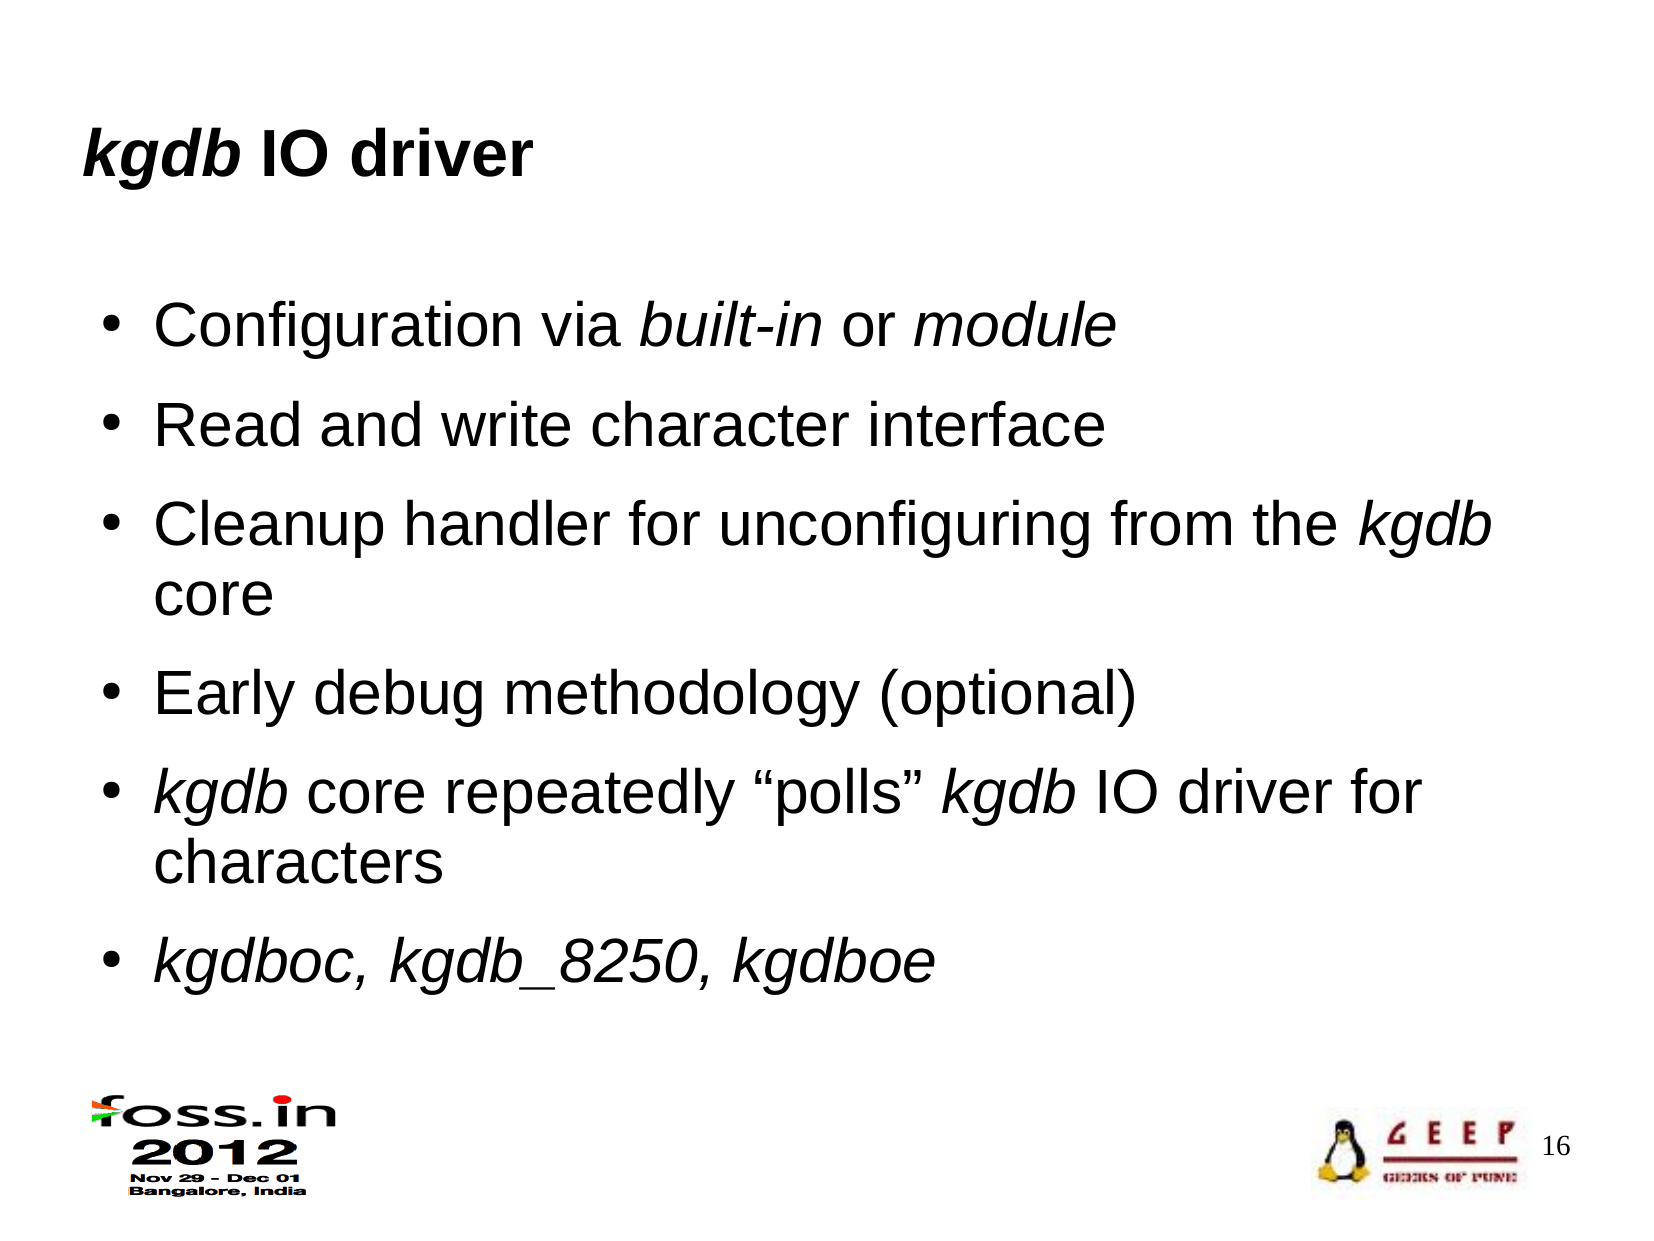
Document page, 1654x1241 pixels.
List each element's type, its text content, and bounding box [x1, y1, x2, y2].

title kgdb IO driver [82, 49, 1571, 257]
picture [1311, 1107, 1532, 1199]
picture [82, 1086, 343, 1205]
list Configuration via built-in or module Read and write character interface Cleanup handler for unconfiguring from the kgdb core Early debug methodology (optional) kgdb core repeatedly “polls” kgdb IO driver for characters kgdboc, kgdb_8250, kgdboe [82, 290, 1571, 1109]
